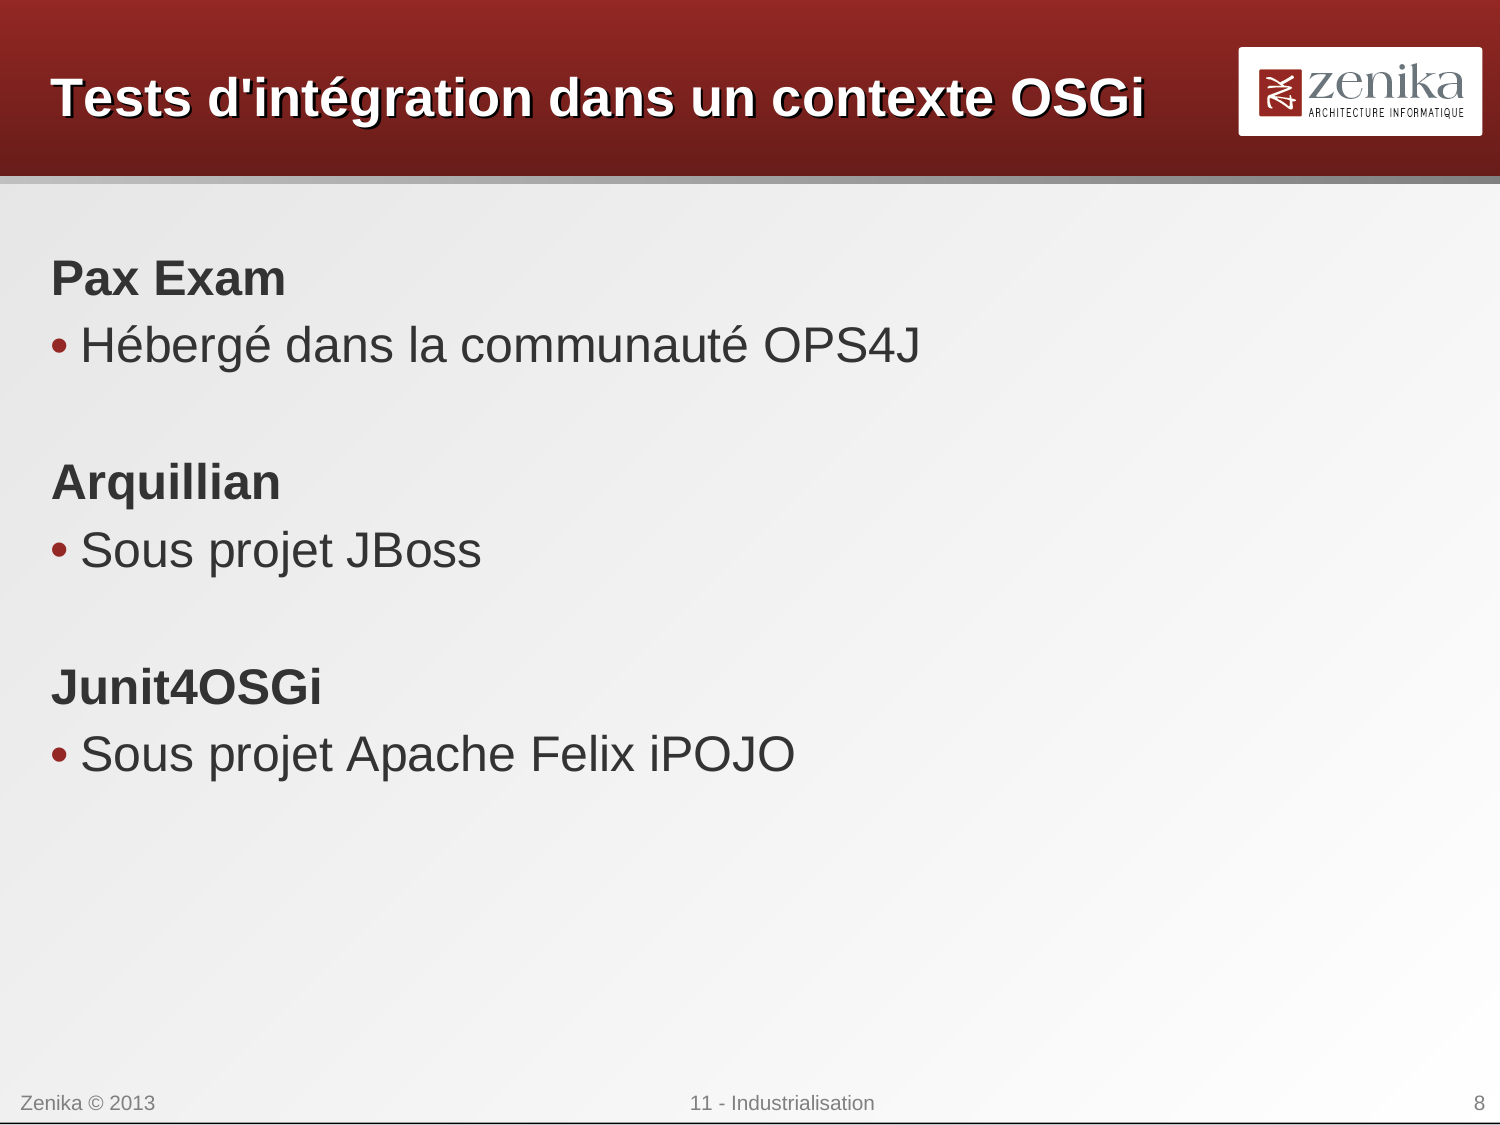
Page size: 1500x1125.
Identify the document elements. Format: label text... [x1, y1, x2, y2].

picture [1257, 58, 1464, 125]
title Tests d'intégration dans un contexte OSGi [50, 22, 1206, 172]
list Pax Exam Hébergé dans la communauté OPS4J Arquillian Sous projet JBoss Junit4OSGi Sous projet Apache Felix iPOJO [50, 249, 1435, 1064]
